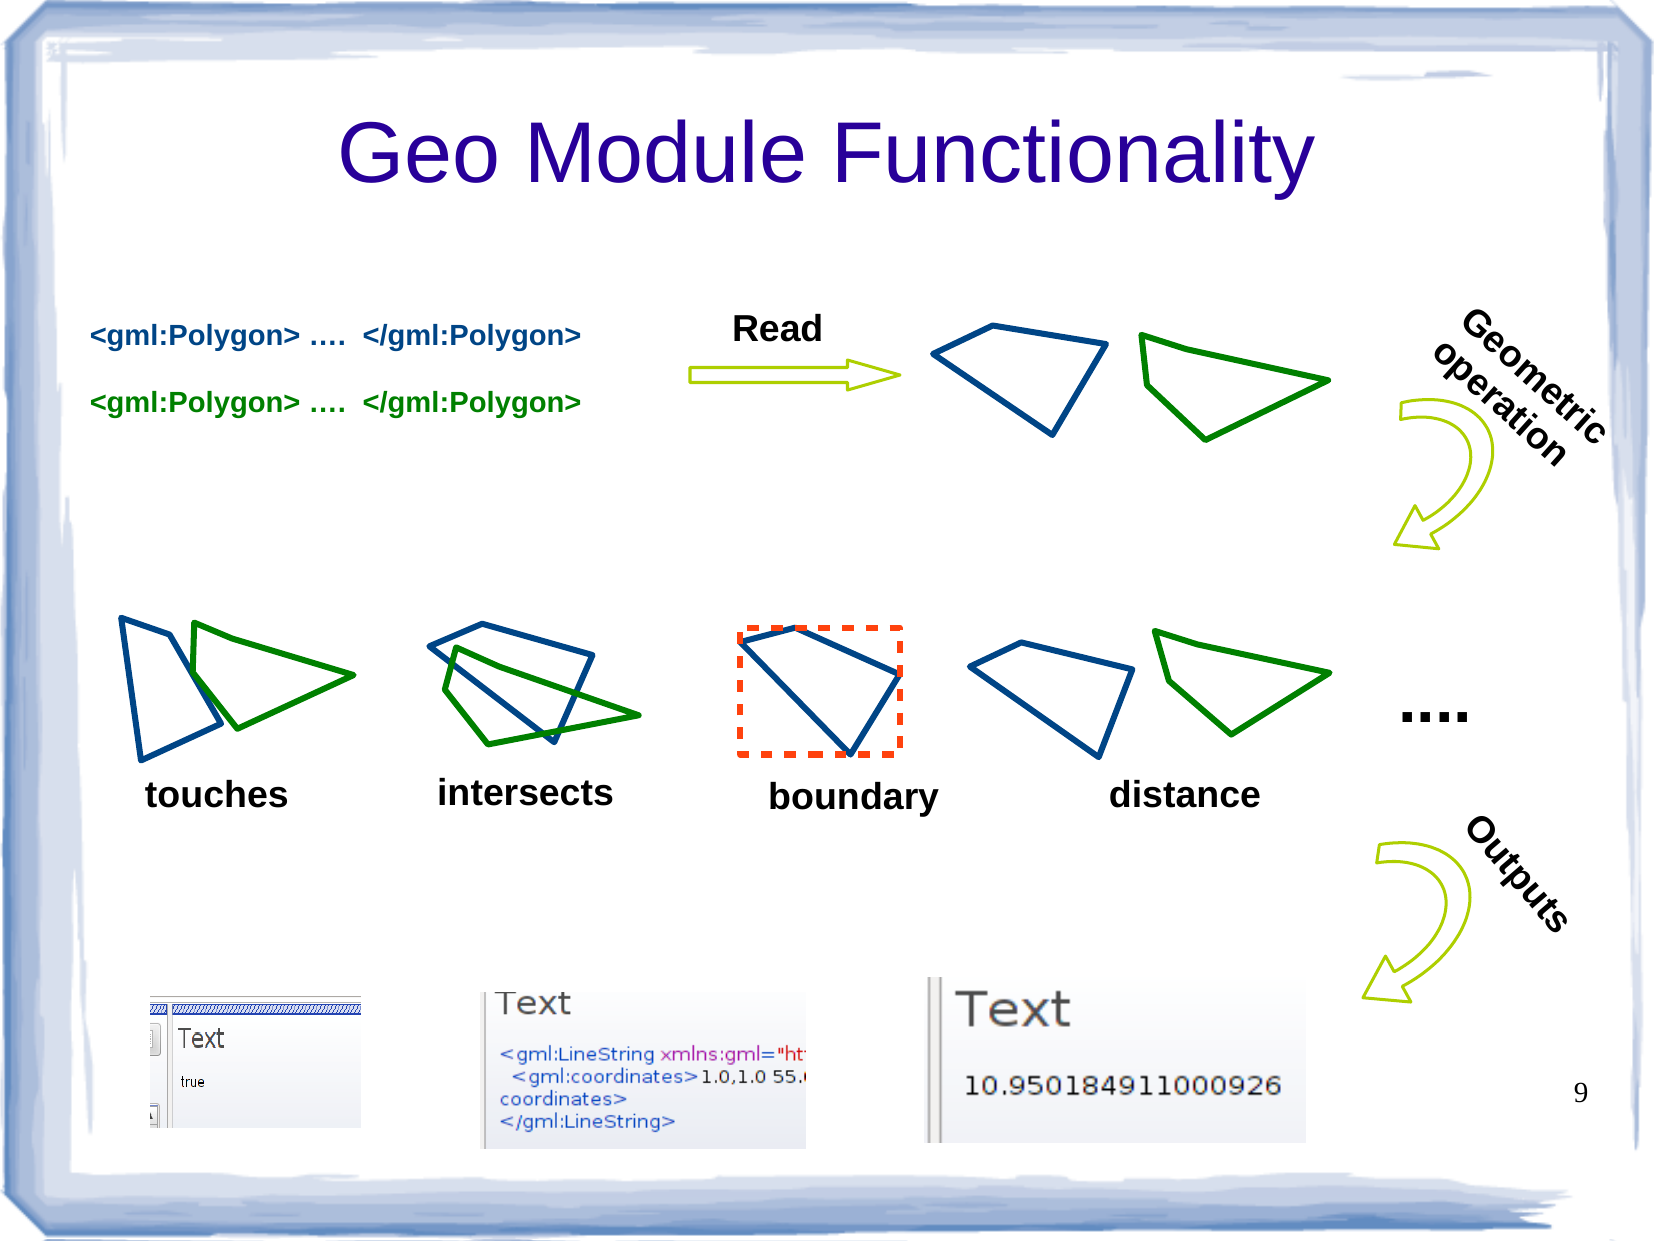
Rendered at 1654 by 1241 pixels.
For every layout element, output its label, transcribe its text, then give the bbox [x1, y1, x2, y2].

text_box .... [1383, 654, 1591, 744]
text_box Outputs [1441, 789, 1639, 1006]
text_box distance [1094, 766, 1301, 841]
title Geo Module Functionality [82, 49, 1571, 257]
text_box Read [717, 300, 913, 357]
text_box boundary [753, 767, 960, 827]
text_box touches [130, 766, 337, 839]
text_box intersects [422, 764, 629, 837]
text_box Geometric operation [1408, 282, 1654, 530]
text_box <gml:Polygon> …. </gml:Polygon> [75, 378, 631, 426]
text_box [1394, 399, 1493, 549]
text_box <gml:Polygon> …. </gml:Polygon> [75, 311, 646, 360]
text_box [690, 360, 901, 391]
picture [0, 0, 1654, 1241]
text_box [1362, 842, 1471, 1003]
